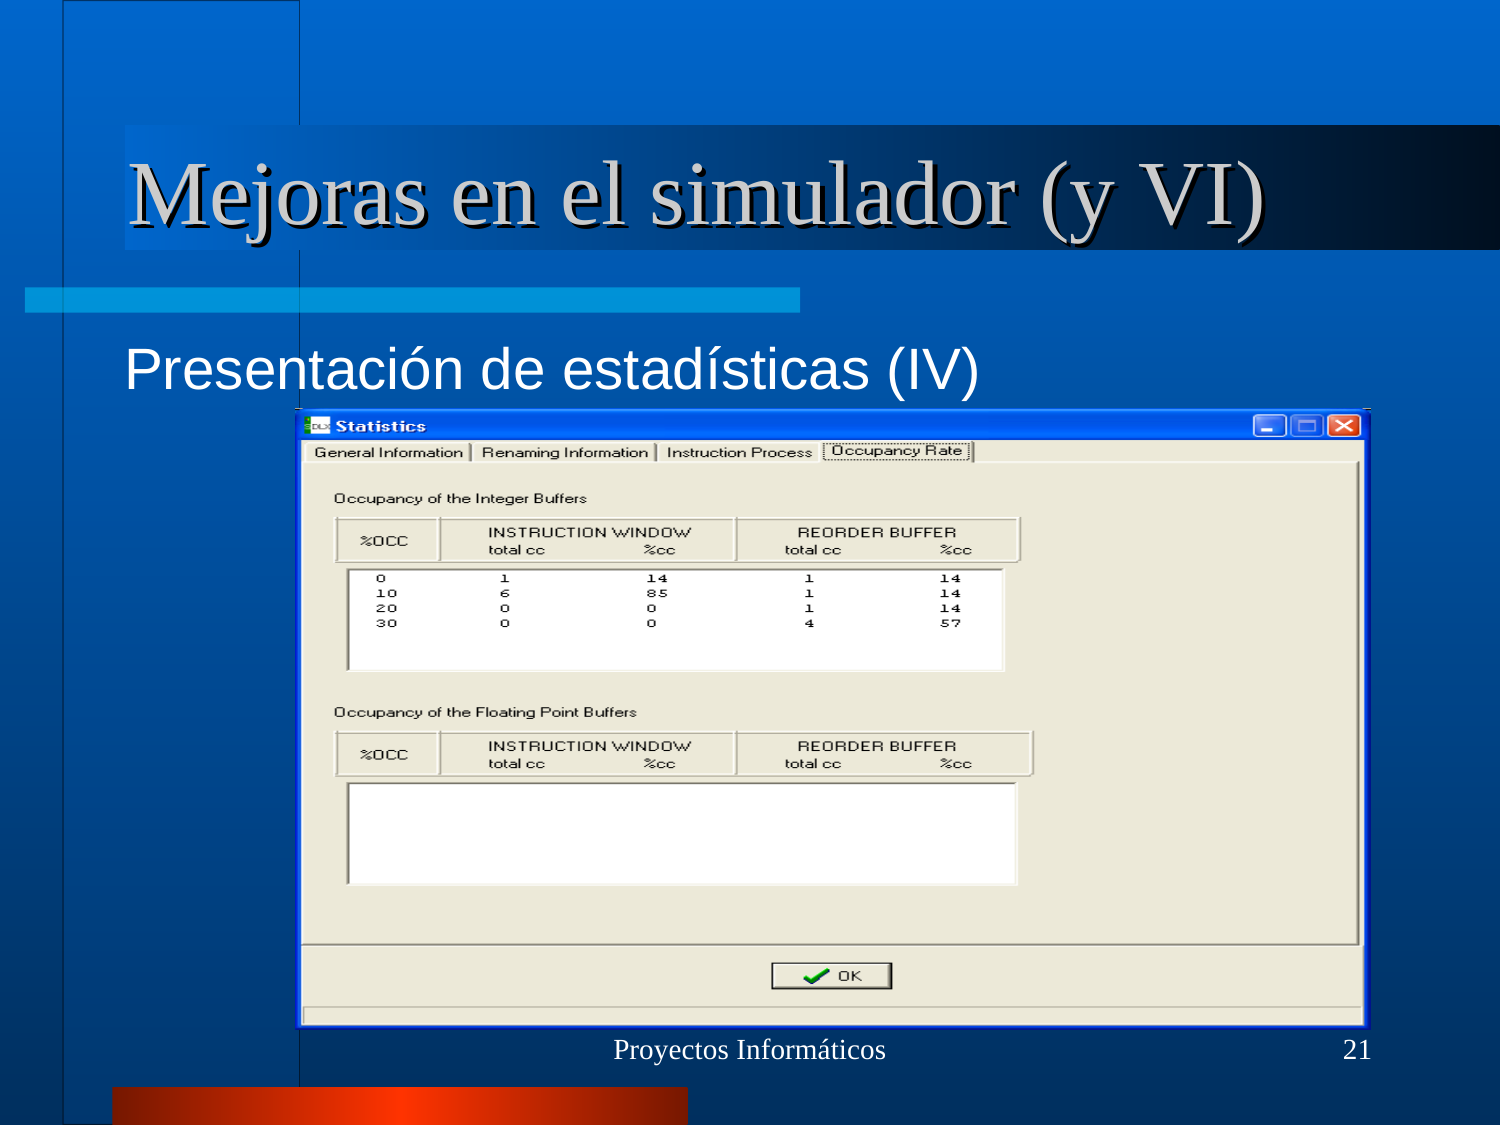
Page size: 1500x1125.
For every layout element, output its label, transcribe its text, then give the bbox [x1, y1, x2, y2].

text_box Presentación de estadísticas (IV) [109, 323, 1126, 413]
title Mejoras en el simulador (y VI) [112, 99, 1388, 288]
picture [295, 408, 1371, 1030]
